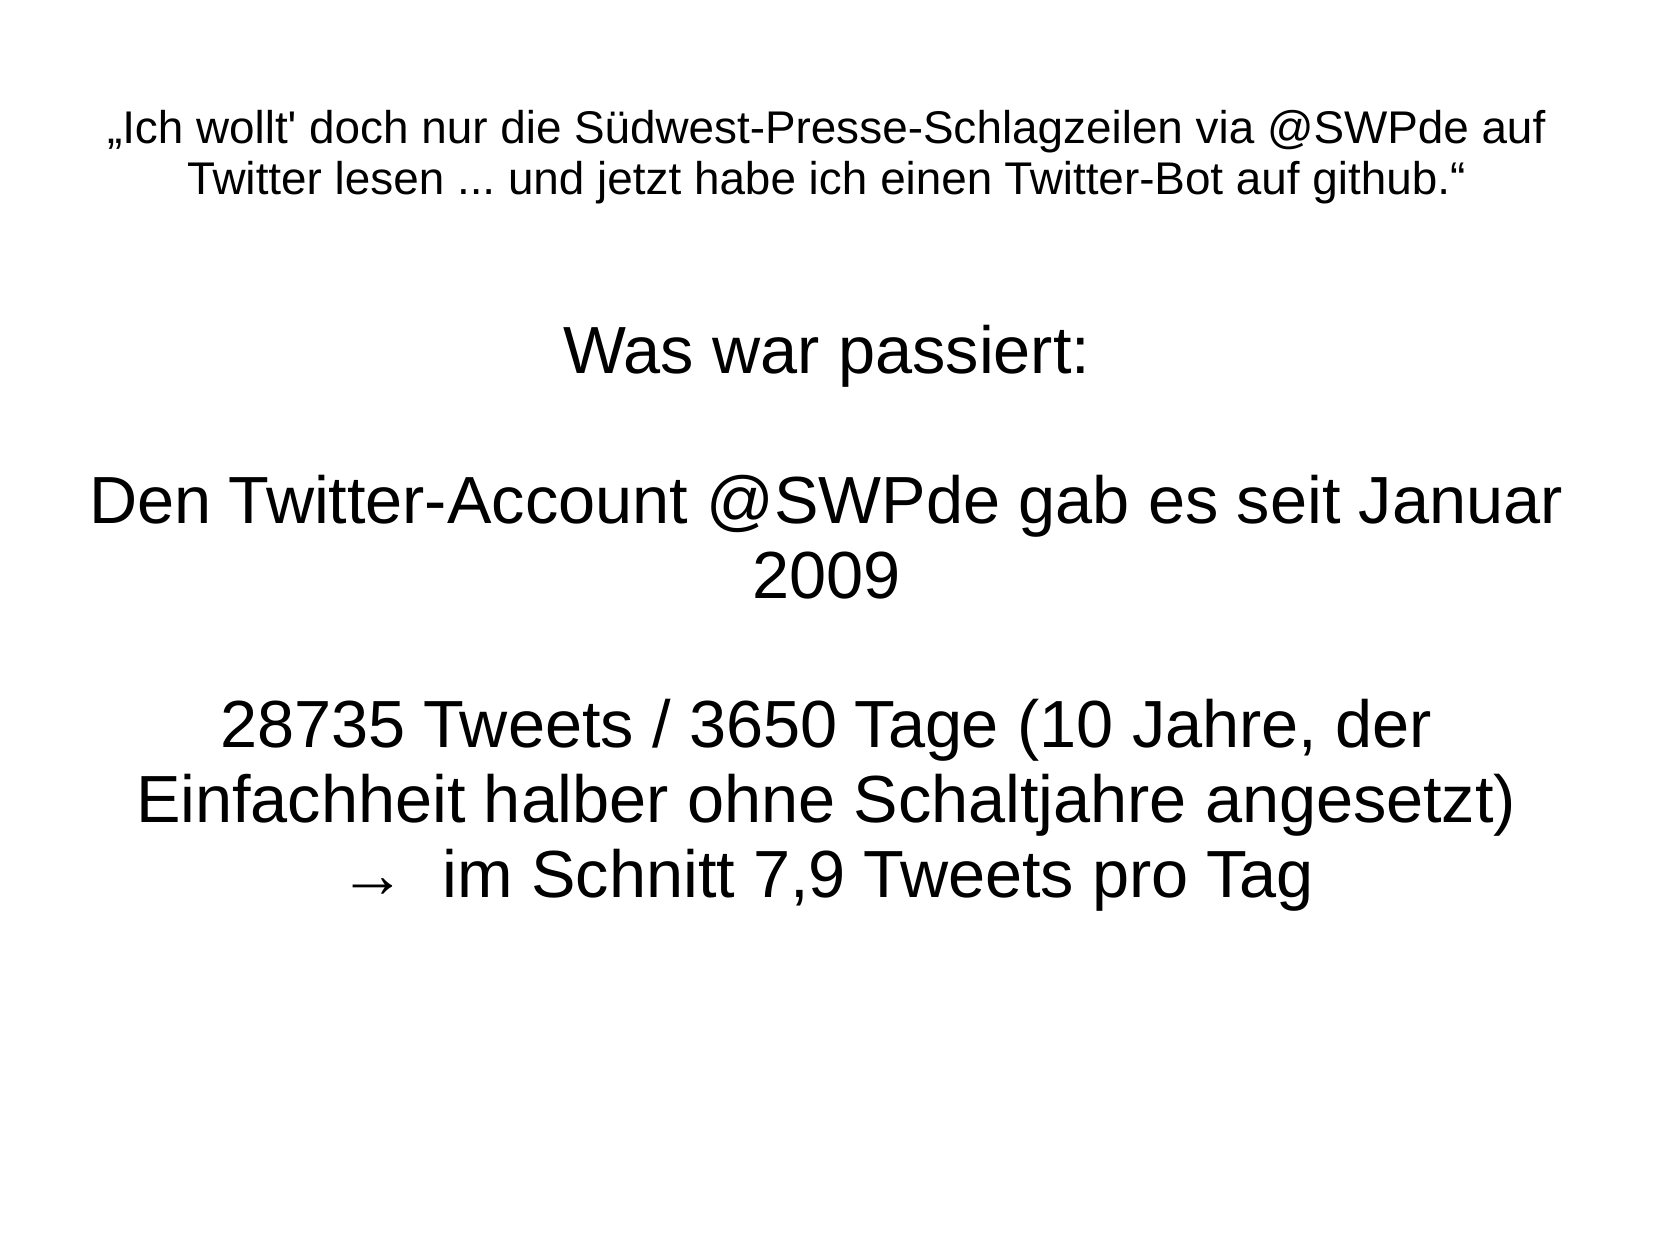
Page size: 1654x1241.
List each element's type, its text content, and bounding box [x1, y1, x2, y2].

subtitle Was war passiert: Den Twitter-Account @SWPde gab es seit Januar 2009 28735 Tweets / 3650 Tage (10 Jahre, der Einfachheit halber ohne Schaltjahre angesetzt) → im Schnitt 7,9 Tweets pro Tag [82, 290, 1571, 1010]
title „Ich wollt' doch nur die Südwest-Presse-Schlagzeilen via @SWPde auf Twitter lesen ... und jetzt habe ich einen Twitter-Bot auf github.“ [82, 49, 1571, 257]
